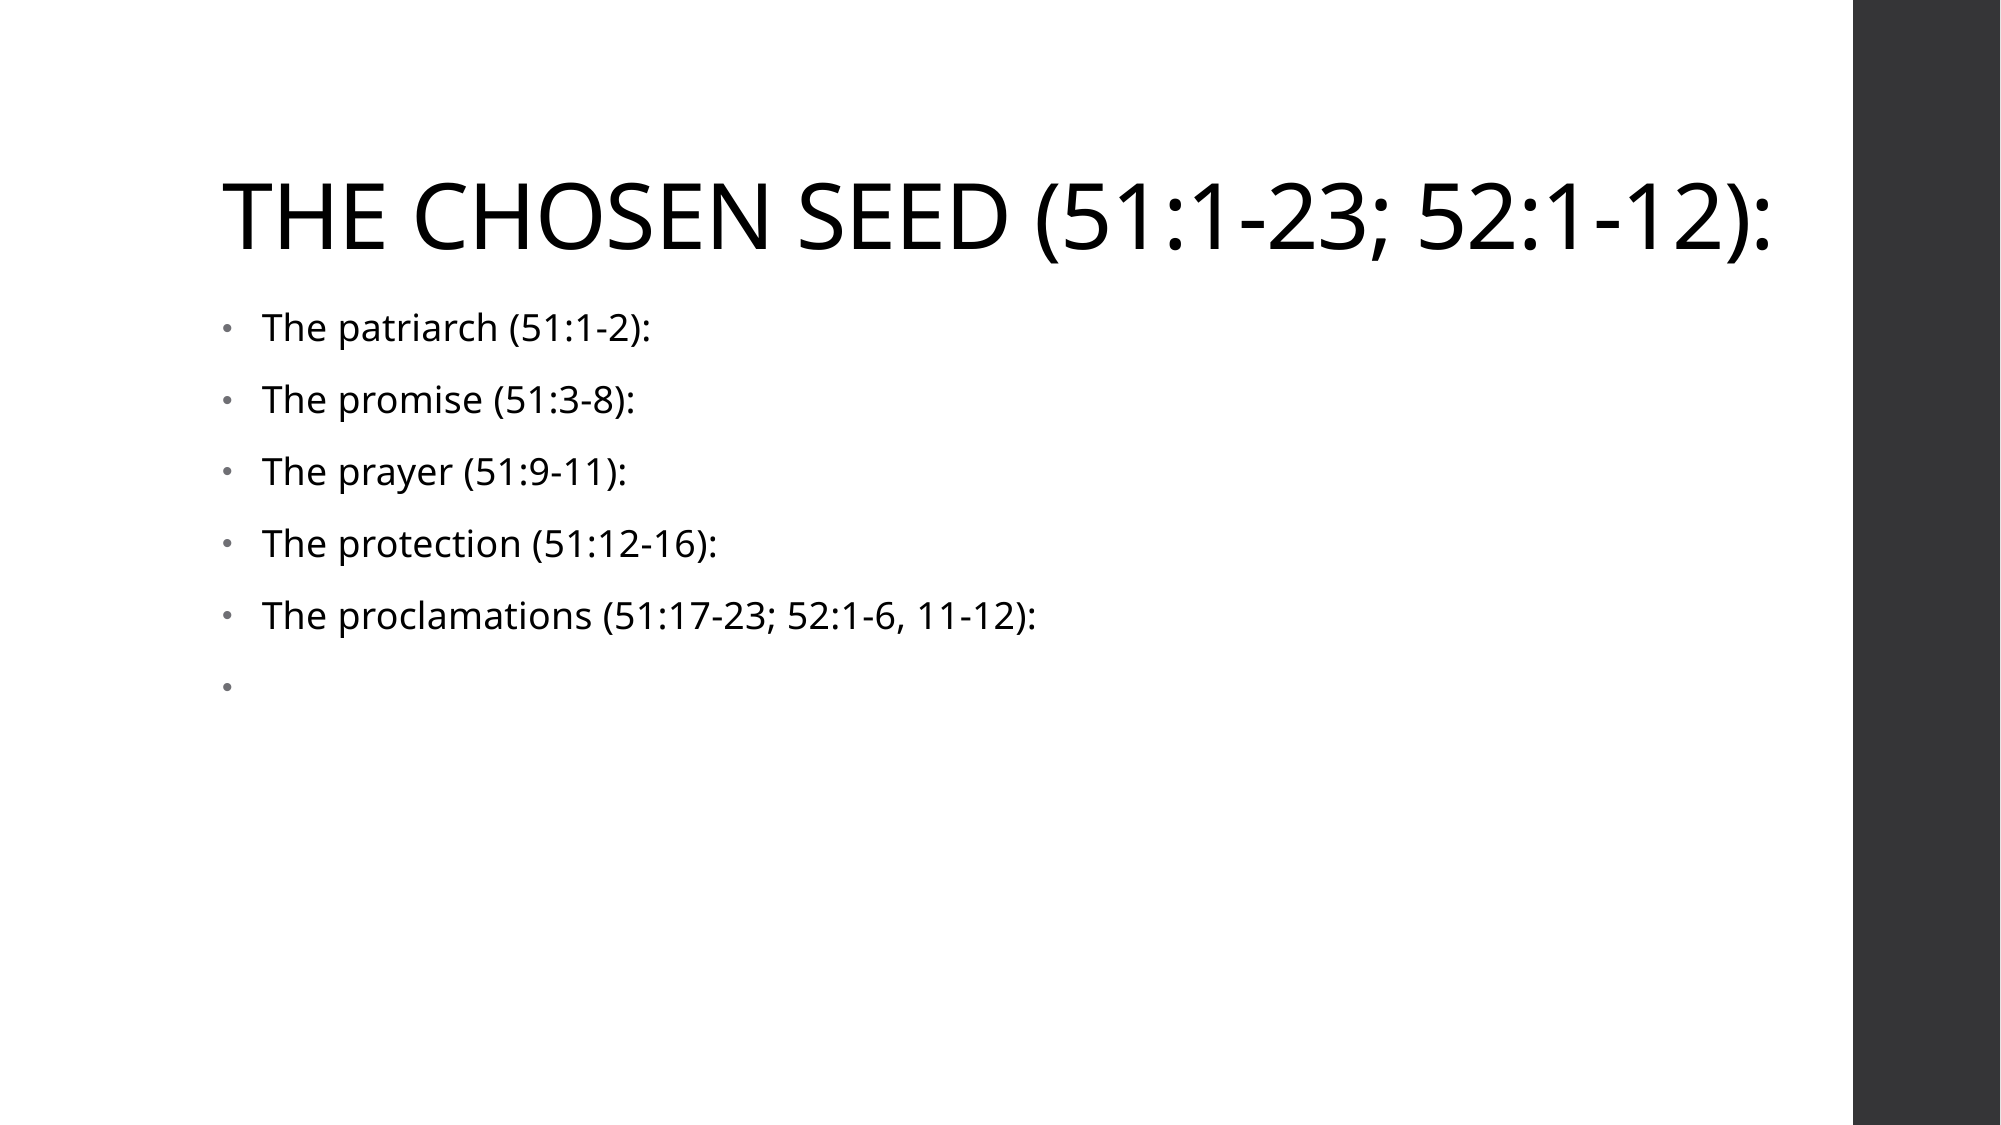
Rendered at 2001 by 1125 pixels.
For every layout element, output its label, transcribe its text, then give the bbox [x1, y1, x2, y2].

list The patriarch (51:1-2): The promise (51:3-8): The prayer (51:9-11): The protection (51:12-16): The proclamations (51:17-23; 52:1-6, 11-12): [206, 299, 1617, 1014]
title THE CHOSEN SEED (51:1-23; 52:1-12): [206, 60, 1797, 278]
